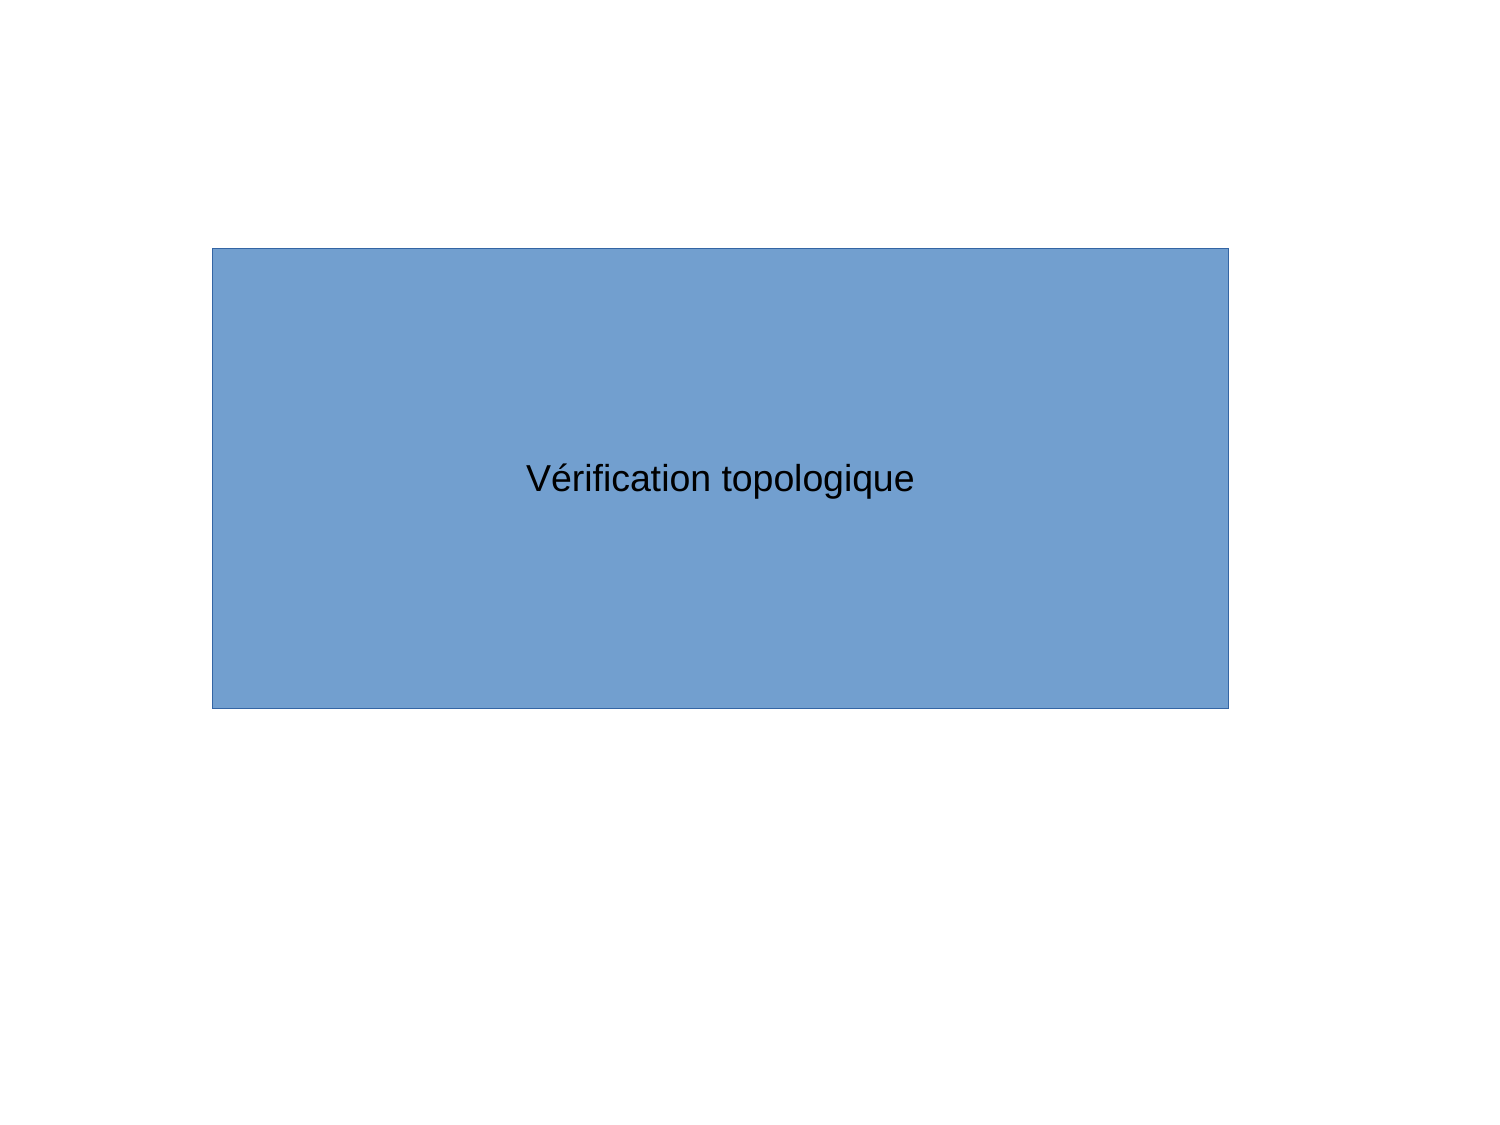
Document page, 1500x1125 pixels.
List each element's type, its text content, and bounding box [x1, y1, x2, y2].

text_box Vérification topologique [212, 248, 1229, 709]
